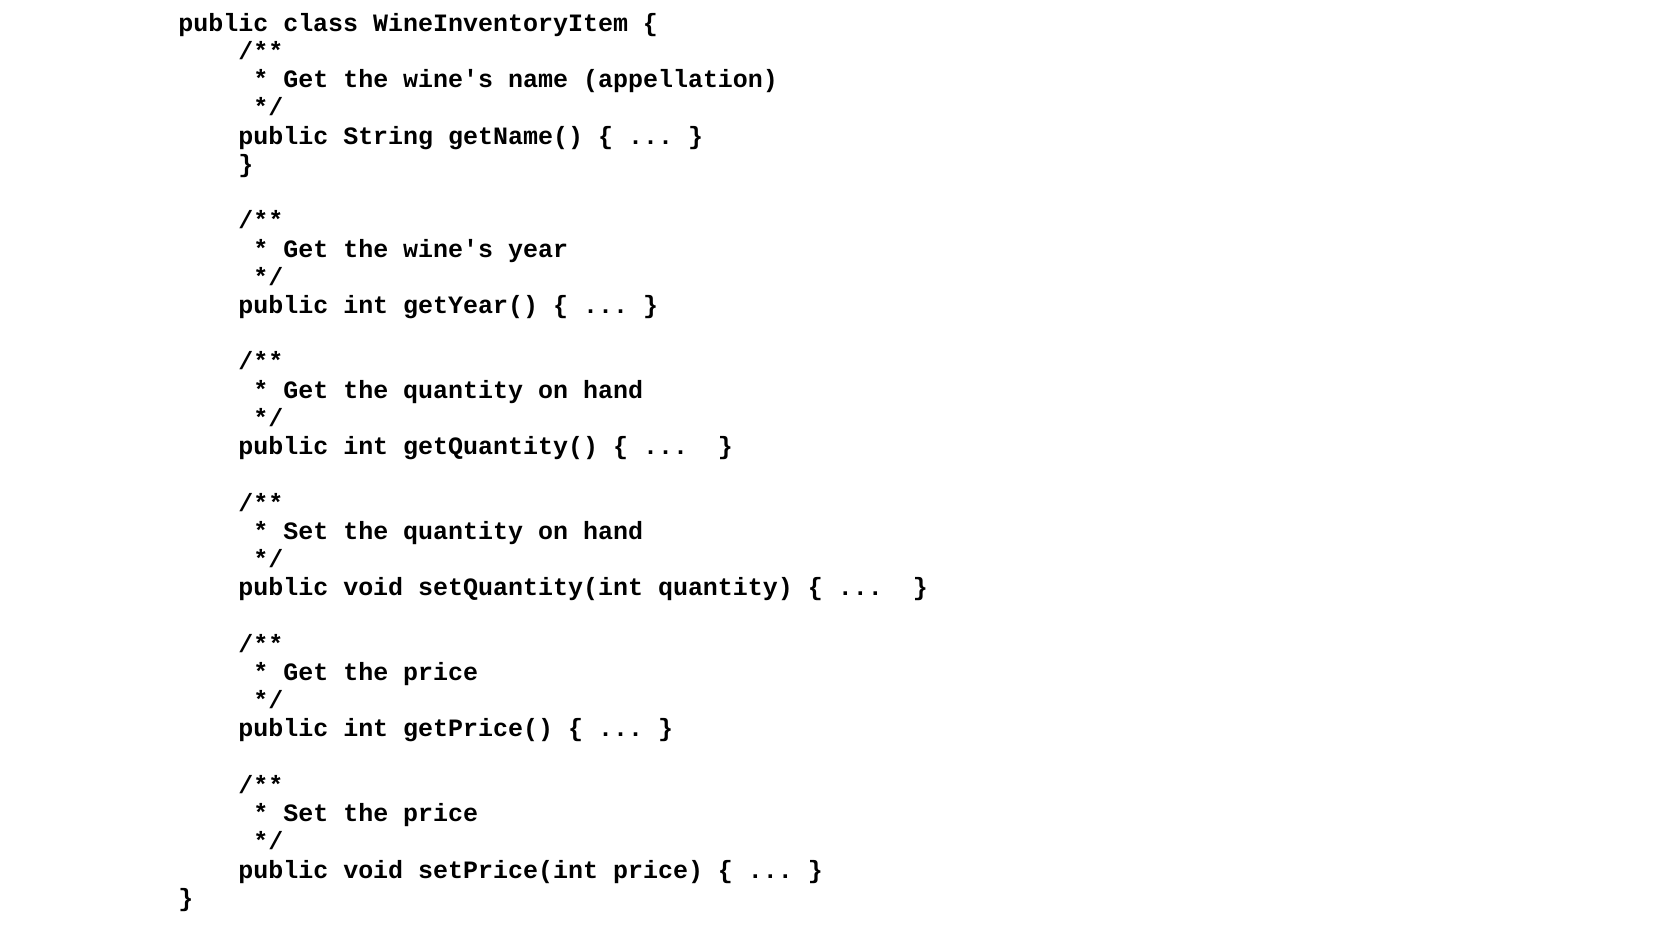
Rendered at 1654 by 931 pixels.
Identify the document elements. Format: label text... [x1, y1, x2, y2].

text_box public class WineInventoryItem { /** * Get the wine's name (appellation) */ public String getName() { ... } } /** * Get the wine's year */ public int getYear() { ... } /** * Get the quantity on hand */ public int getQuantity() { ... } /** * Set the quantity on hand */ public void setQuantity(int quantity) { ... } /** * Get the price */ public int getPrice() { ... } /** * Set the price */ public void setPrice(int price) { ... } } [163, 3, 1574, 931]
